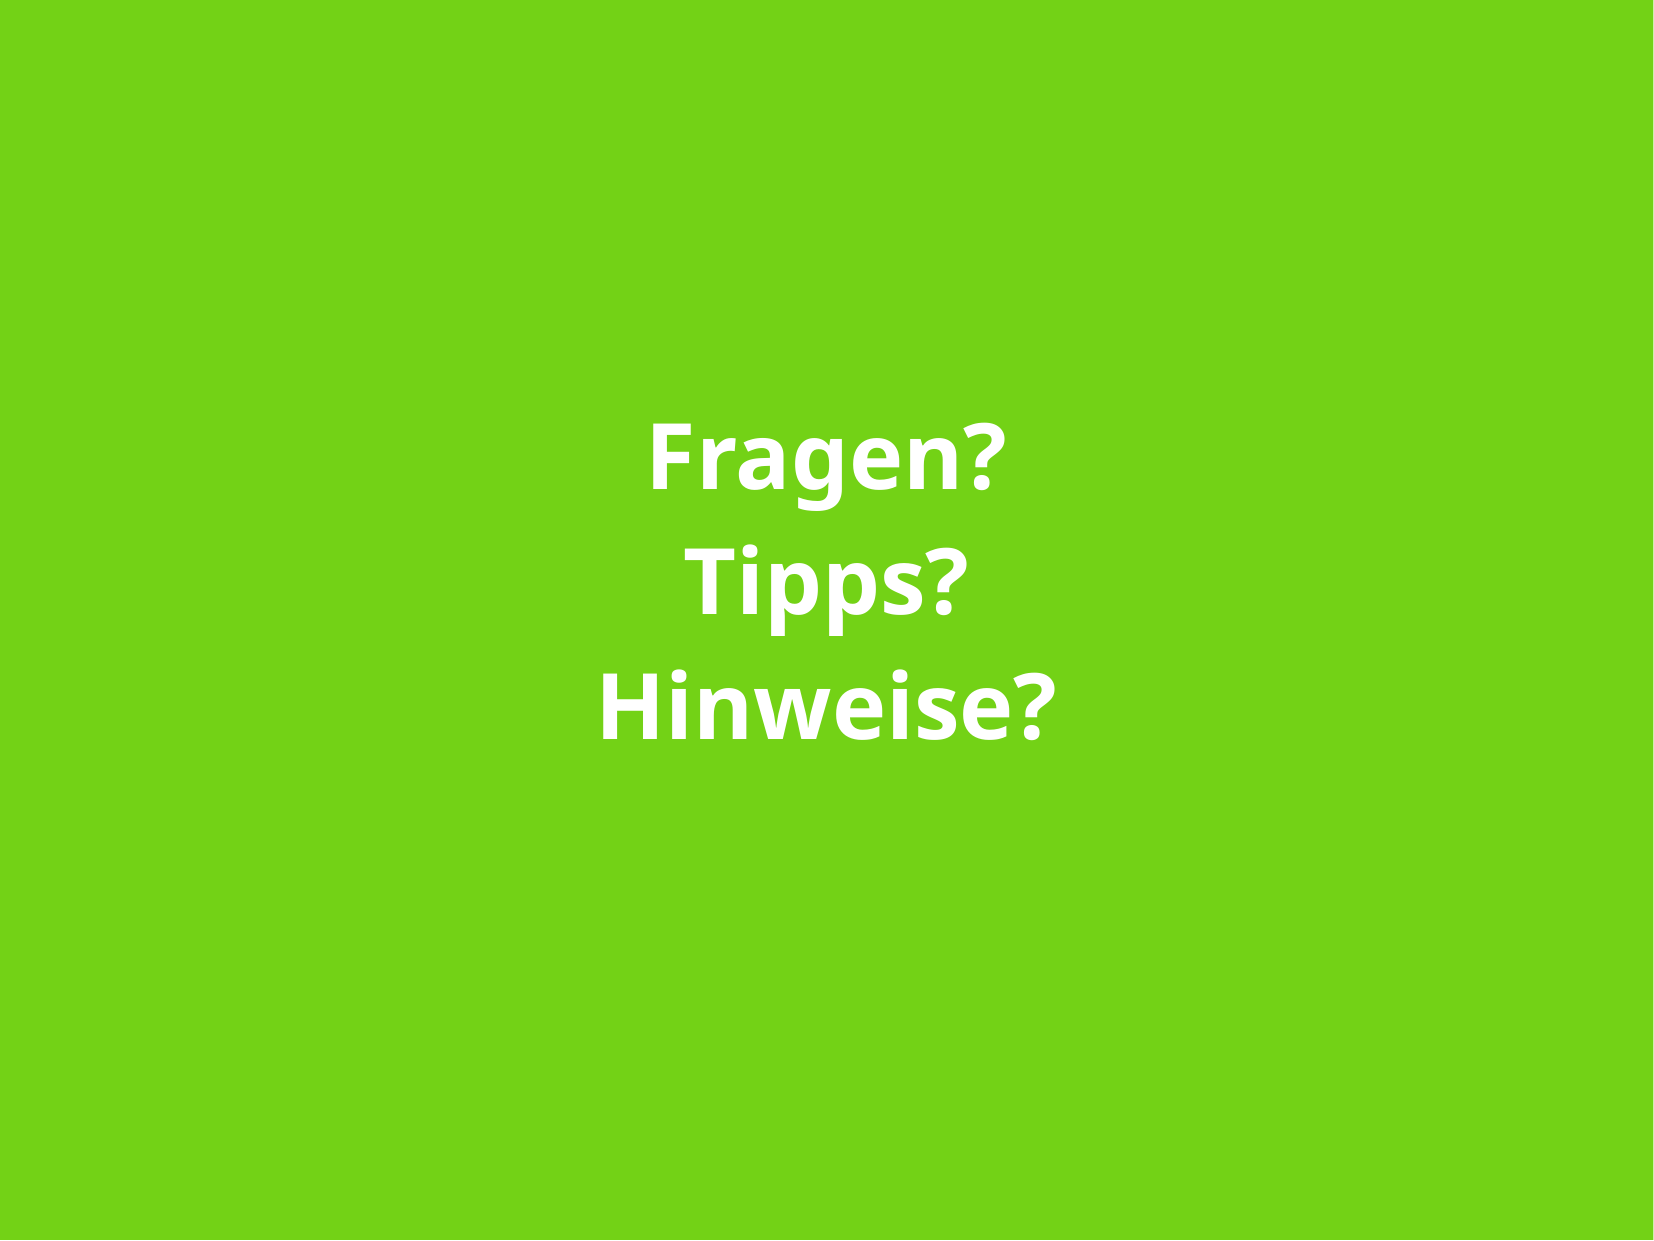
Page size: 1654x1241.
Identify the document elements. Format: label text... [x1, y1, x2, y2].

subtitle Fragen? Tipps? Hinweise? [82, 49, 1571, 1109]
